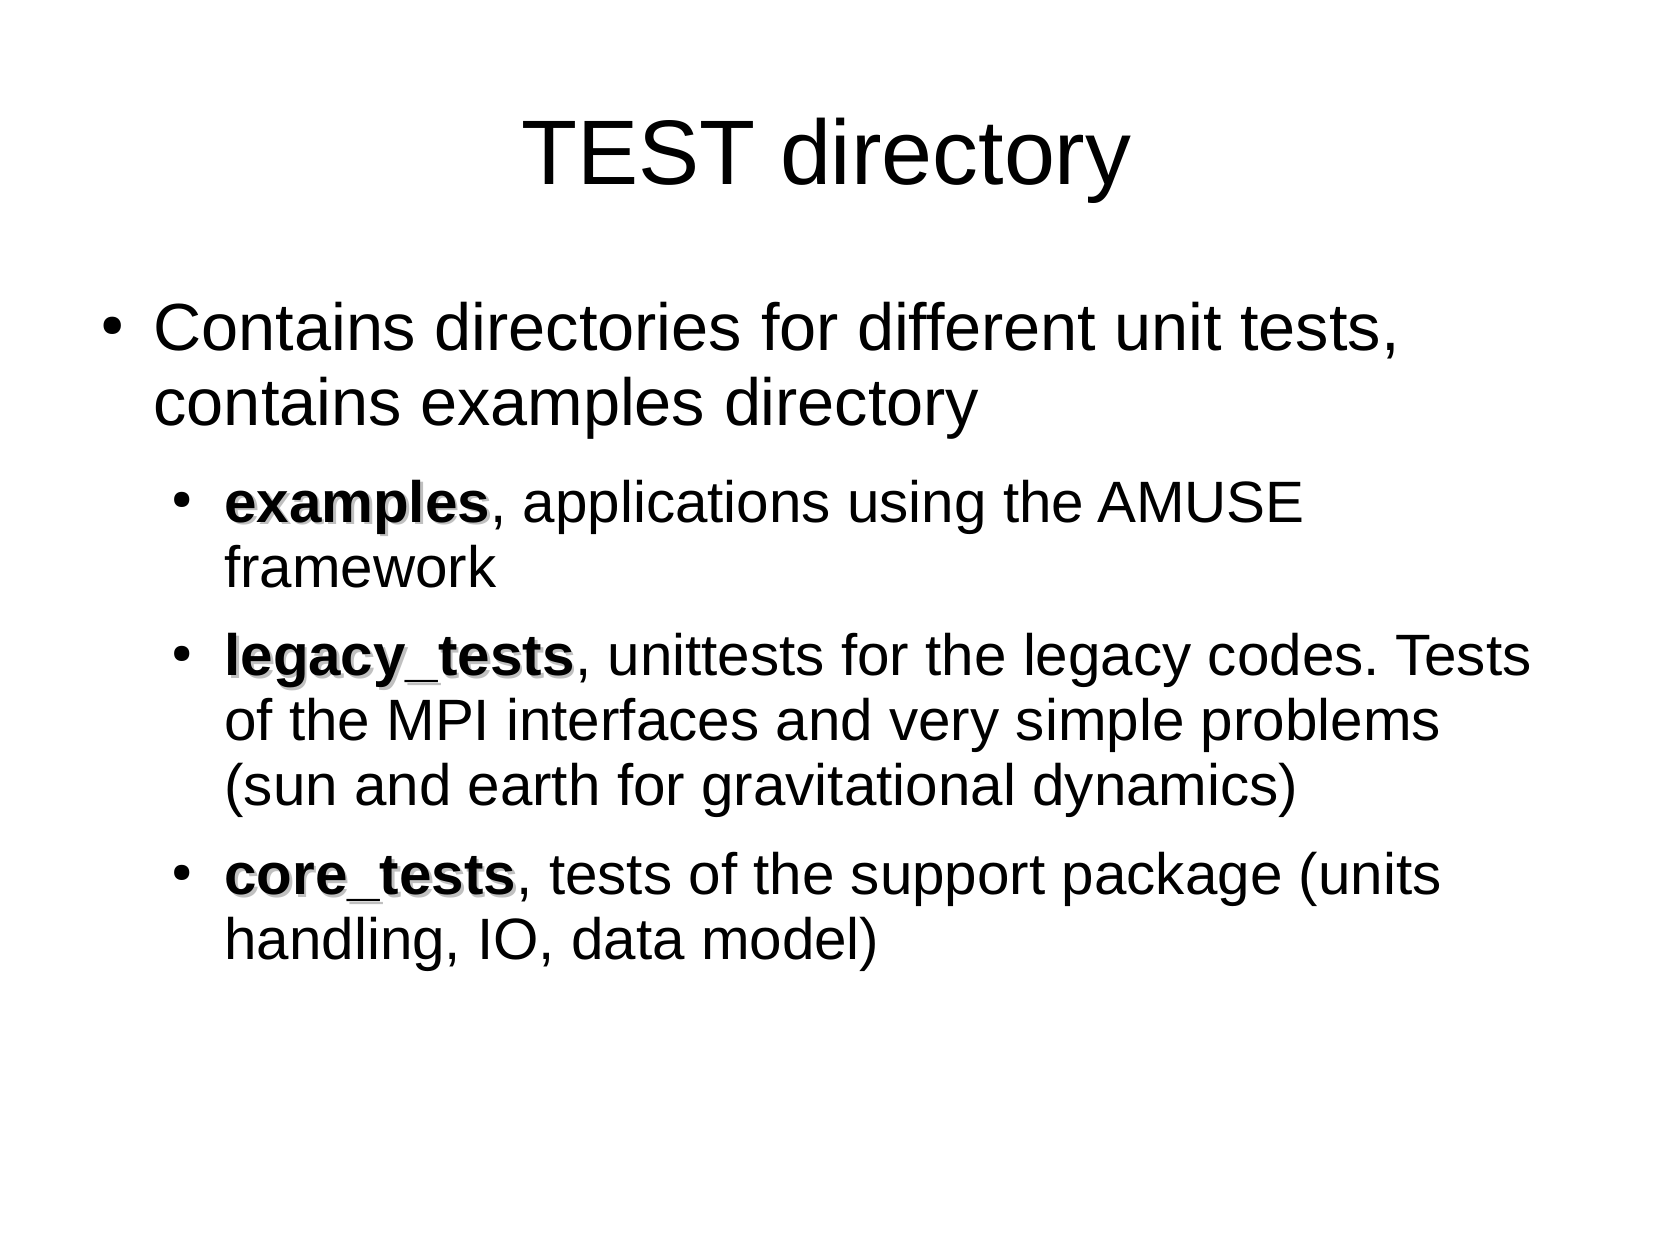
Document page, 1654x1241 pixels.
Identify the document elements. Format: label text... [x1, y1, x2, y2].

list Contains directories for different unit tests, contains examples directory examples, applications using the AMUSE framework legacy_tests, unittests for the legacy codes. Tests of the MPI interfaces and very simple problems (sun and earth for gravitational dynamics) core_tests, tests of the support package (units handling, IO, data model) [82, 290, 1571, 1094]
title TEST directory [82, 56, 1571, 250]
